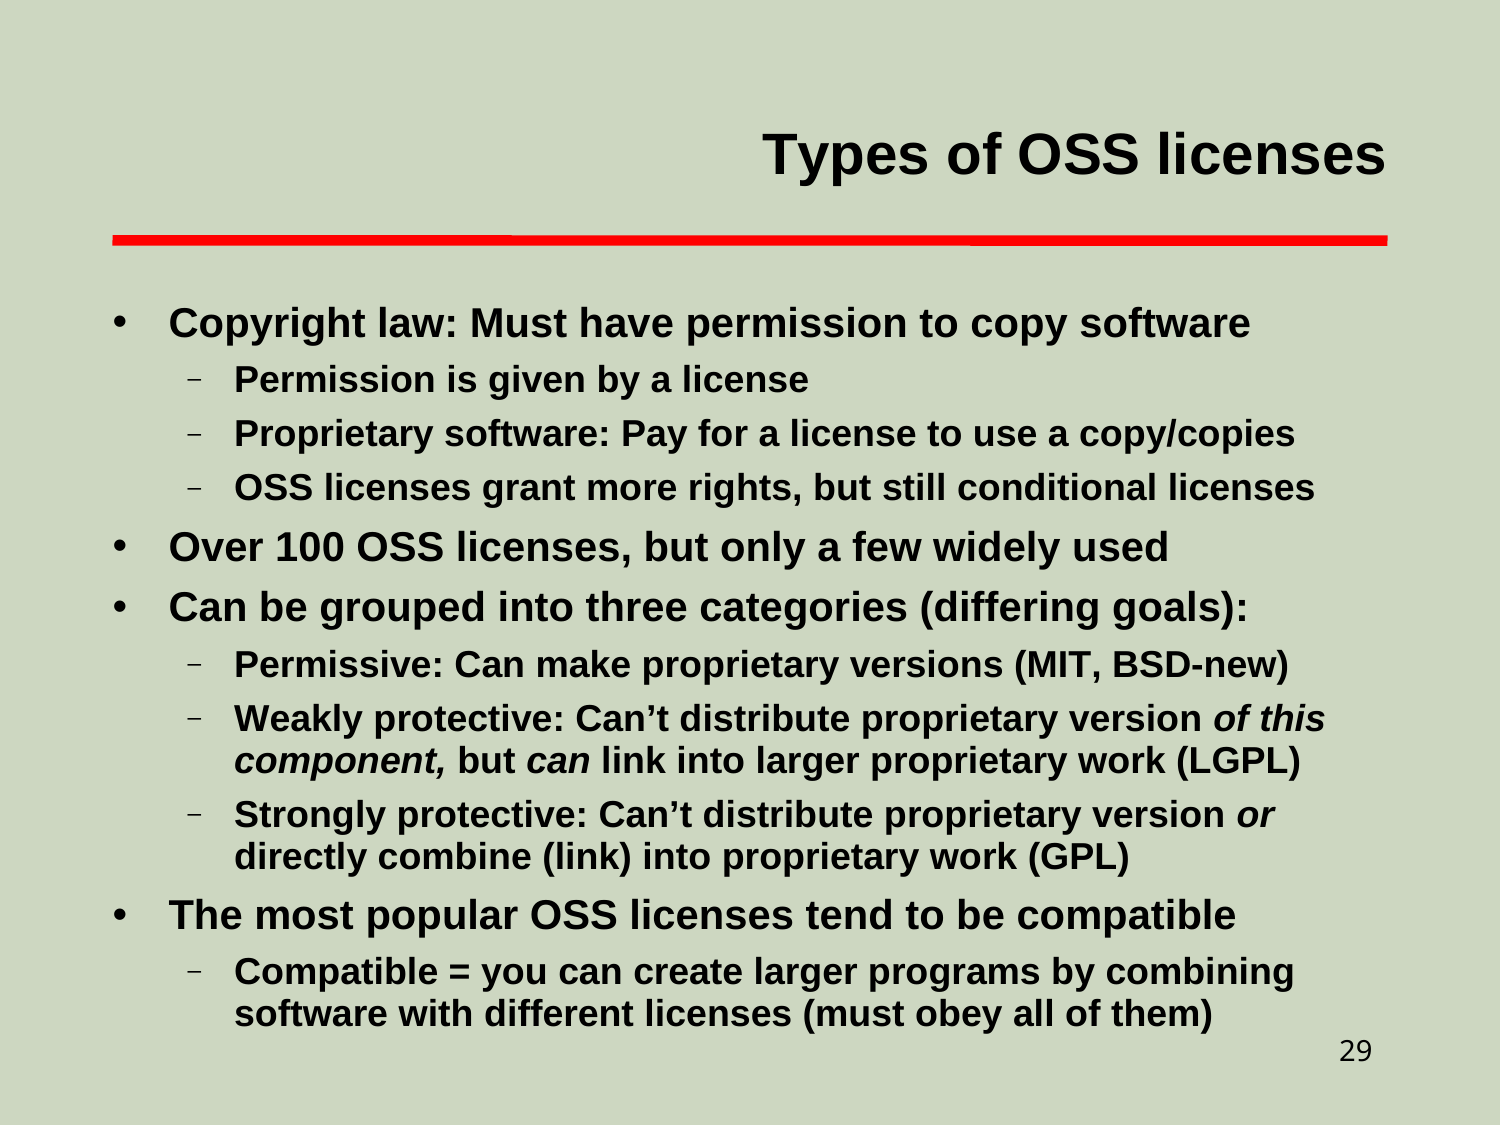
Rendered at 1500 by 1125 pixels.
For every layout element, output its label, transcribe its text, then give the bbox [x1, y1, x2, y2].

title Types of OSS licenses [337, 93, 1388, 217]
list Copyright law: Must have permission to copy software Permission is given by a license Proprietary software: Pay for a license to use a copy/copies OSS licenses grant more rights, but still conditional licenses Over 100 OSS licenses, but only a few widely used Can be grouped into three categories (differing goals): Permissive: Can make proprietary versions (MIT, BSD-new) Weakly protective: Can’t distribute proprietary version of this component, but can link into larger proprietary work (LGPL) Strongly protective: Can’t distribute proprietary version or directly combine (link) into proprietary work (GPL) The most popular OSS licenses tend to be compatible Compatible = you can create larger programs by combining software with different licenses (must obey all of them) [112, 299, 1388, 1084]
